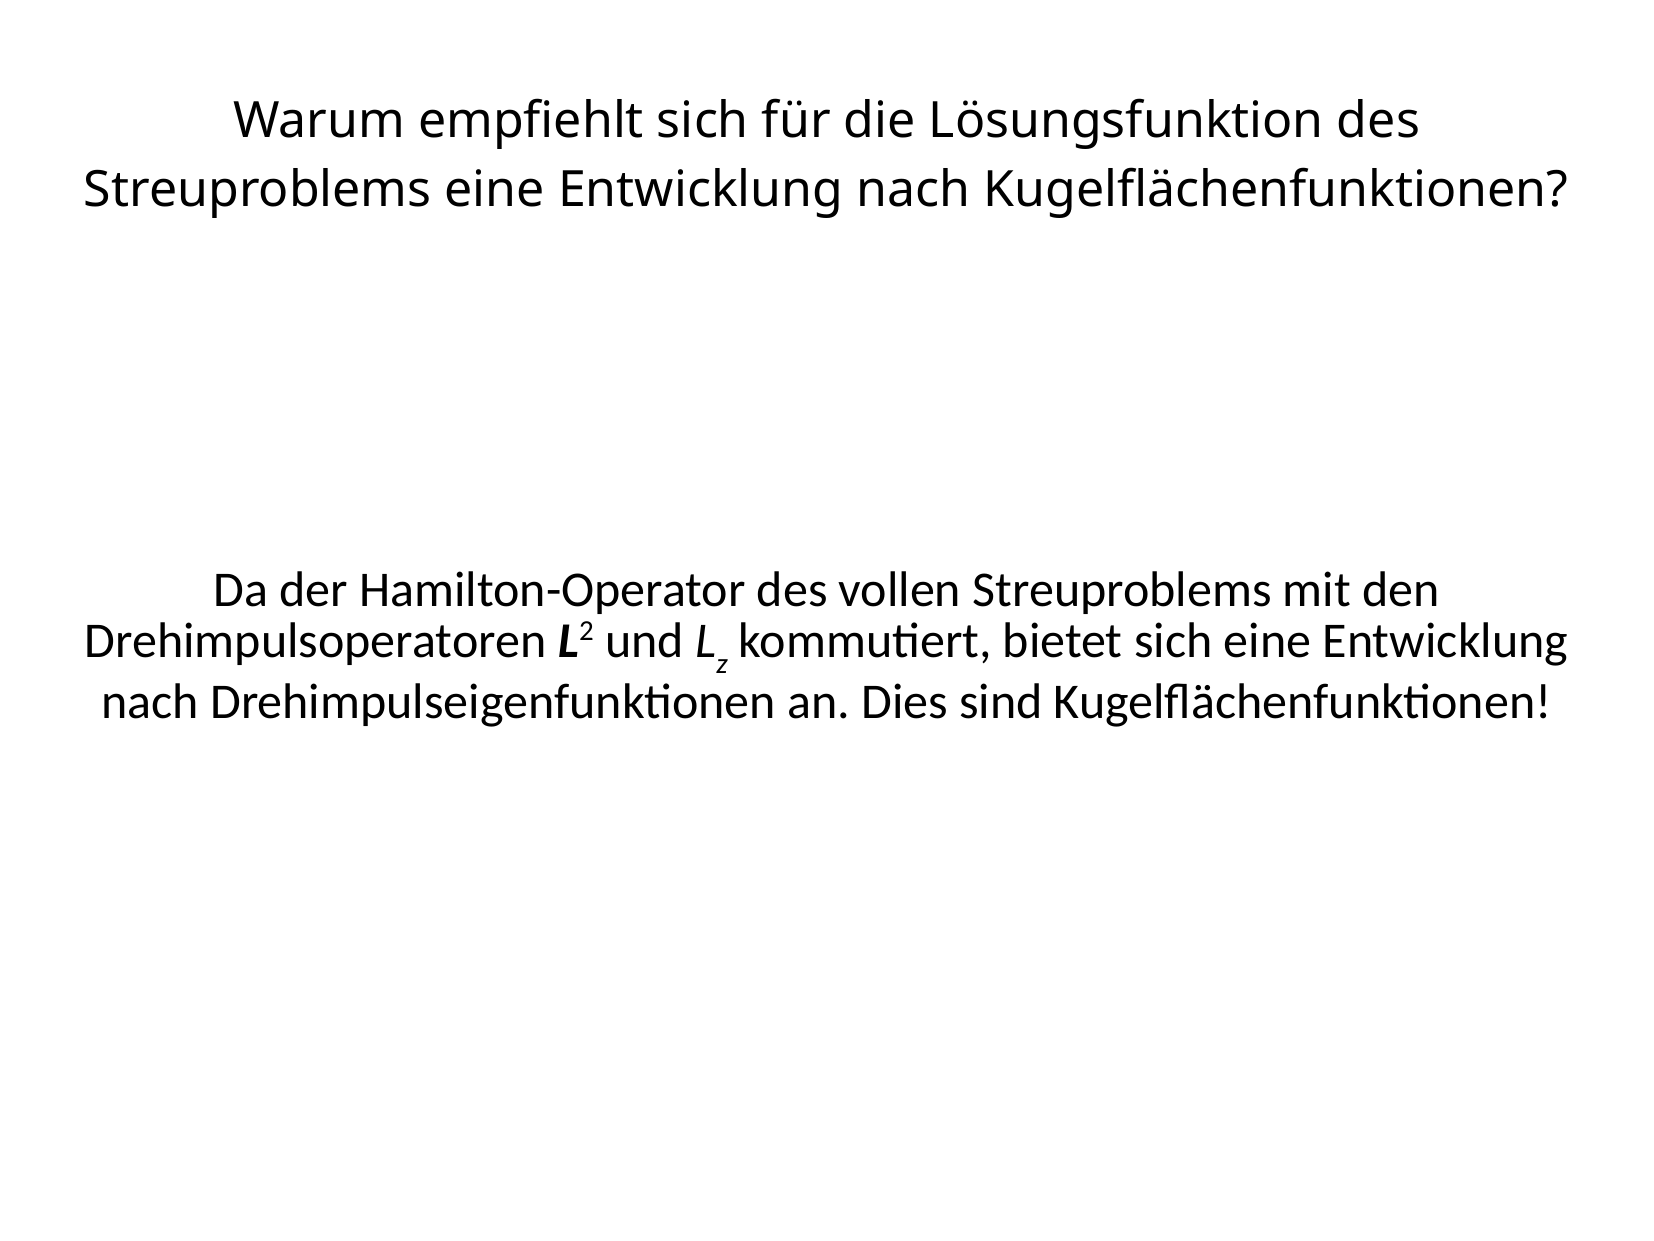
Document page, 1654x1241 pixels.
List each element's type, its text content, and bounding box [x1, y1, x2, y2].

title Warum empfiehlt sich für die Lösungsfunktion des Streuproblems eine Entwicklung nach Kugelflächenfunktionen? [82, 49, 1571, 257]
subtitle Da der Hamilton-Operator des vollen Streuproblems mit den Drehimpulsoperatoren L2 und Lz kommutiert, bietet sich eine Entwicklung nach Drehimpulseigenfunktionen an. Dies sind Kugelflächenfunktionen! [82, 290, 1571, 1010]
